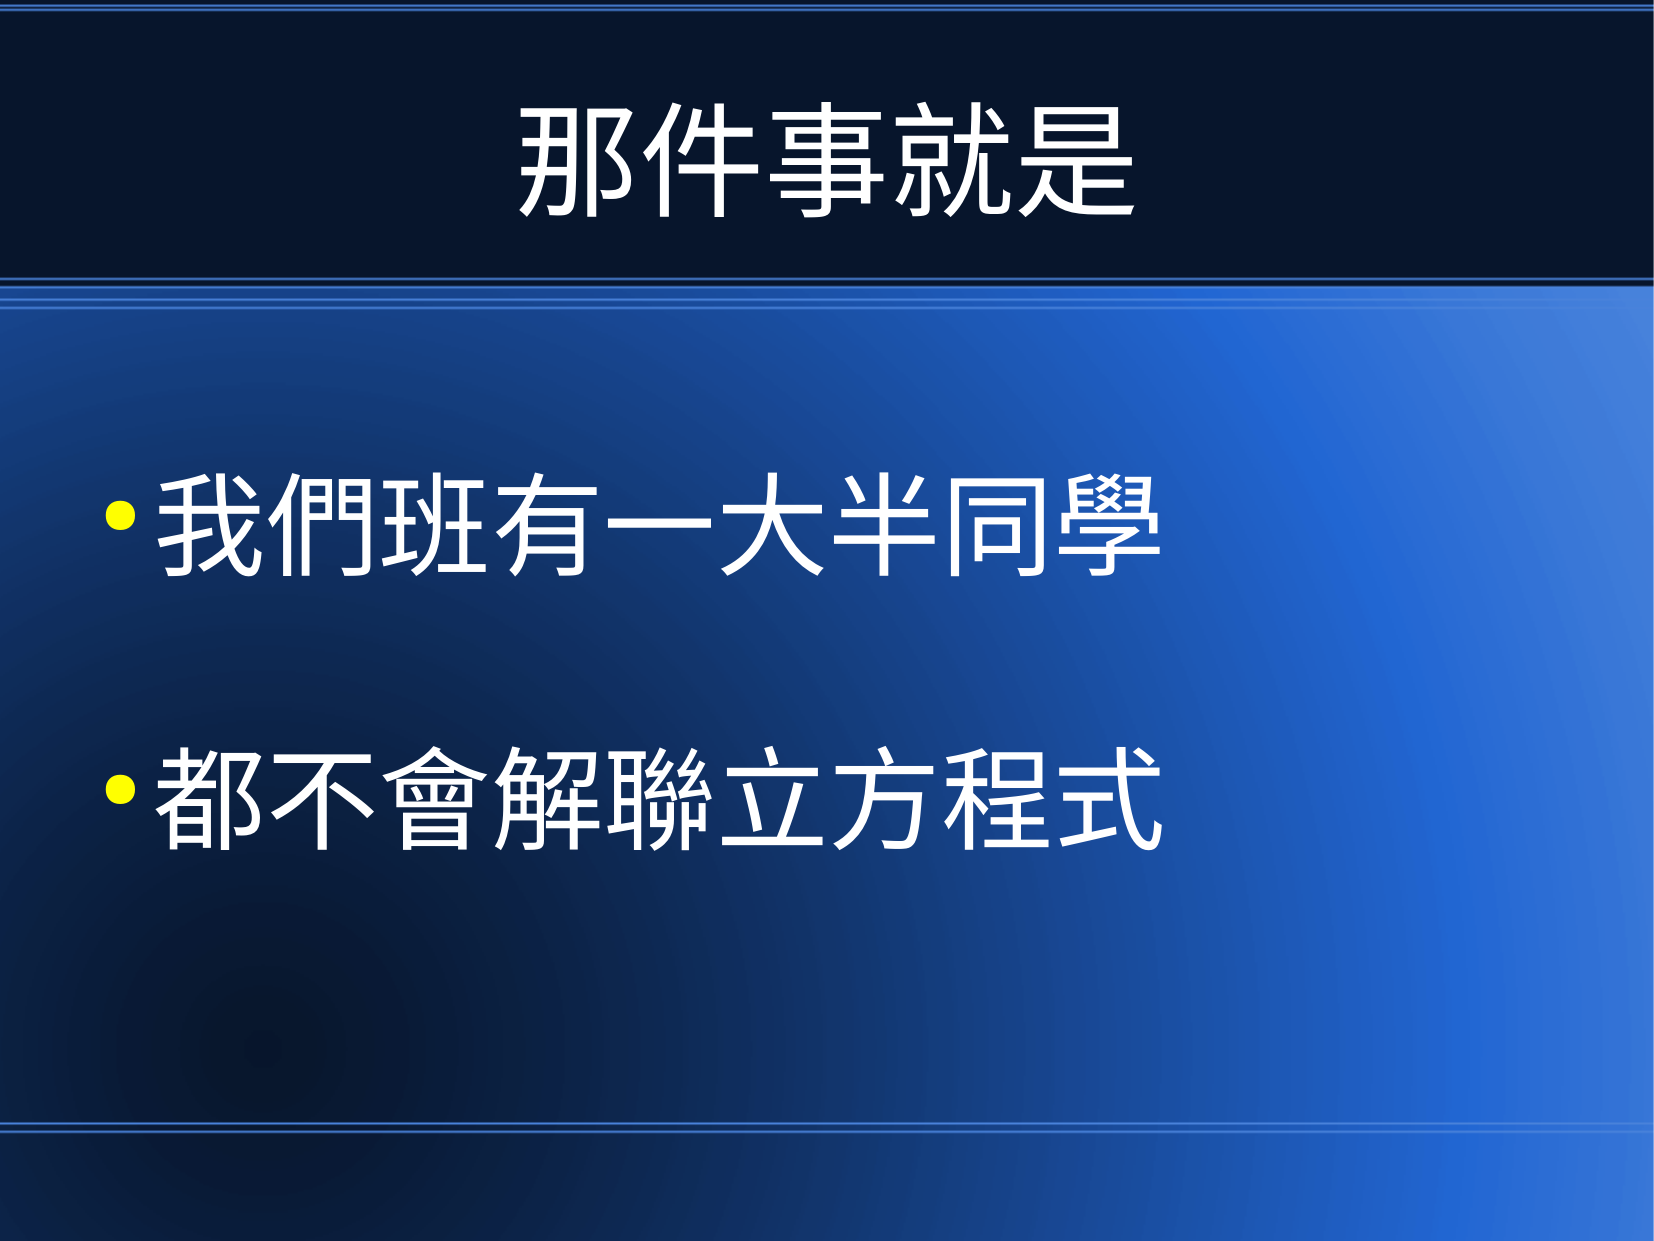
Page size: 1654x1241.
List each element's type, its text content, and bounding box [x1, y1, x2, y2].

picture [0, 0, 1654, 1241]
title 那件事就是 [82, 49, 1571, 257]
list 我們班有一大半同學 都不會解聯立方程式 [82, 355, 1571, 1241]
